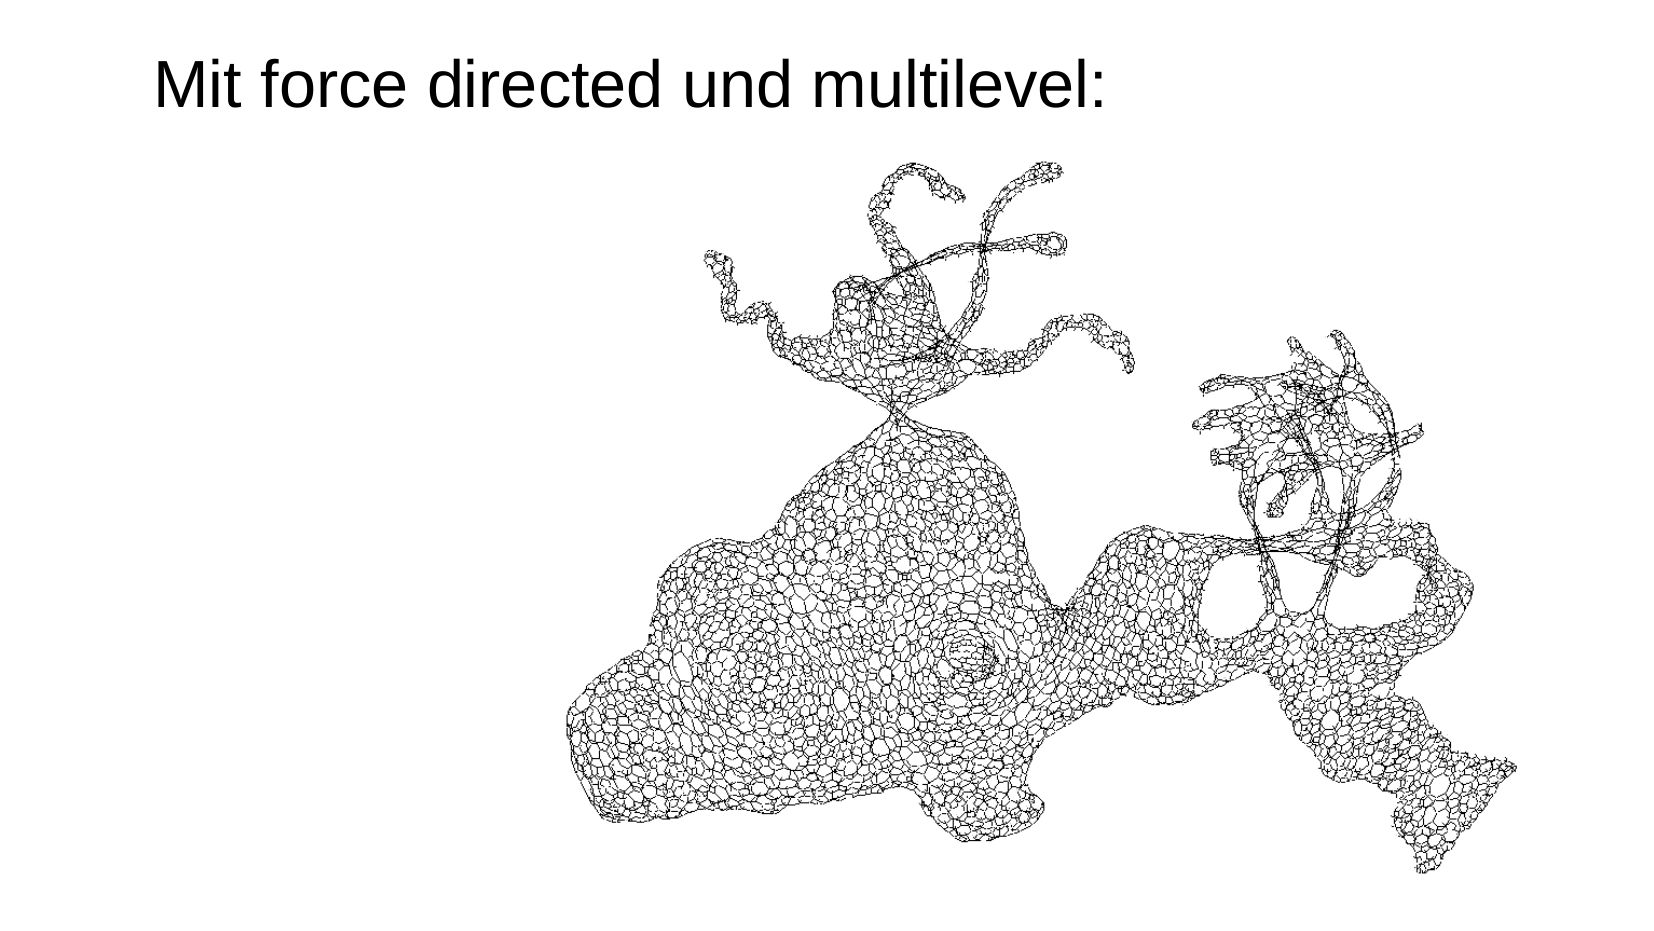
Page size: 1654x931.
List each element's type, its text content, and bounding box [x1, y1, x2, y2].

list Mit force directed und multilevel: [82, 47, 1571, 137]
picture [531, 153, 1560, 894]
